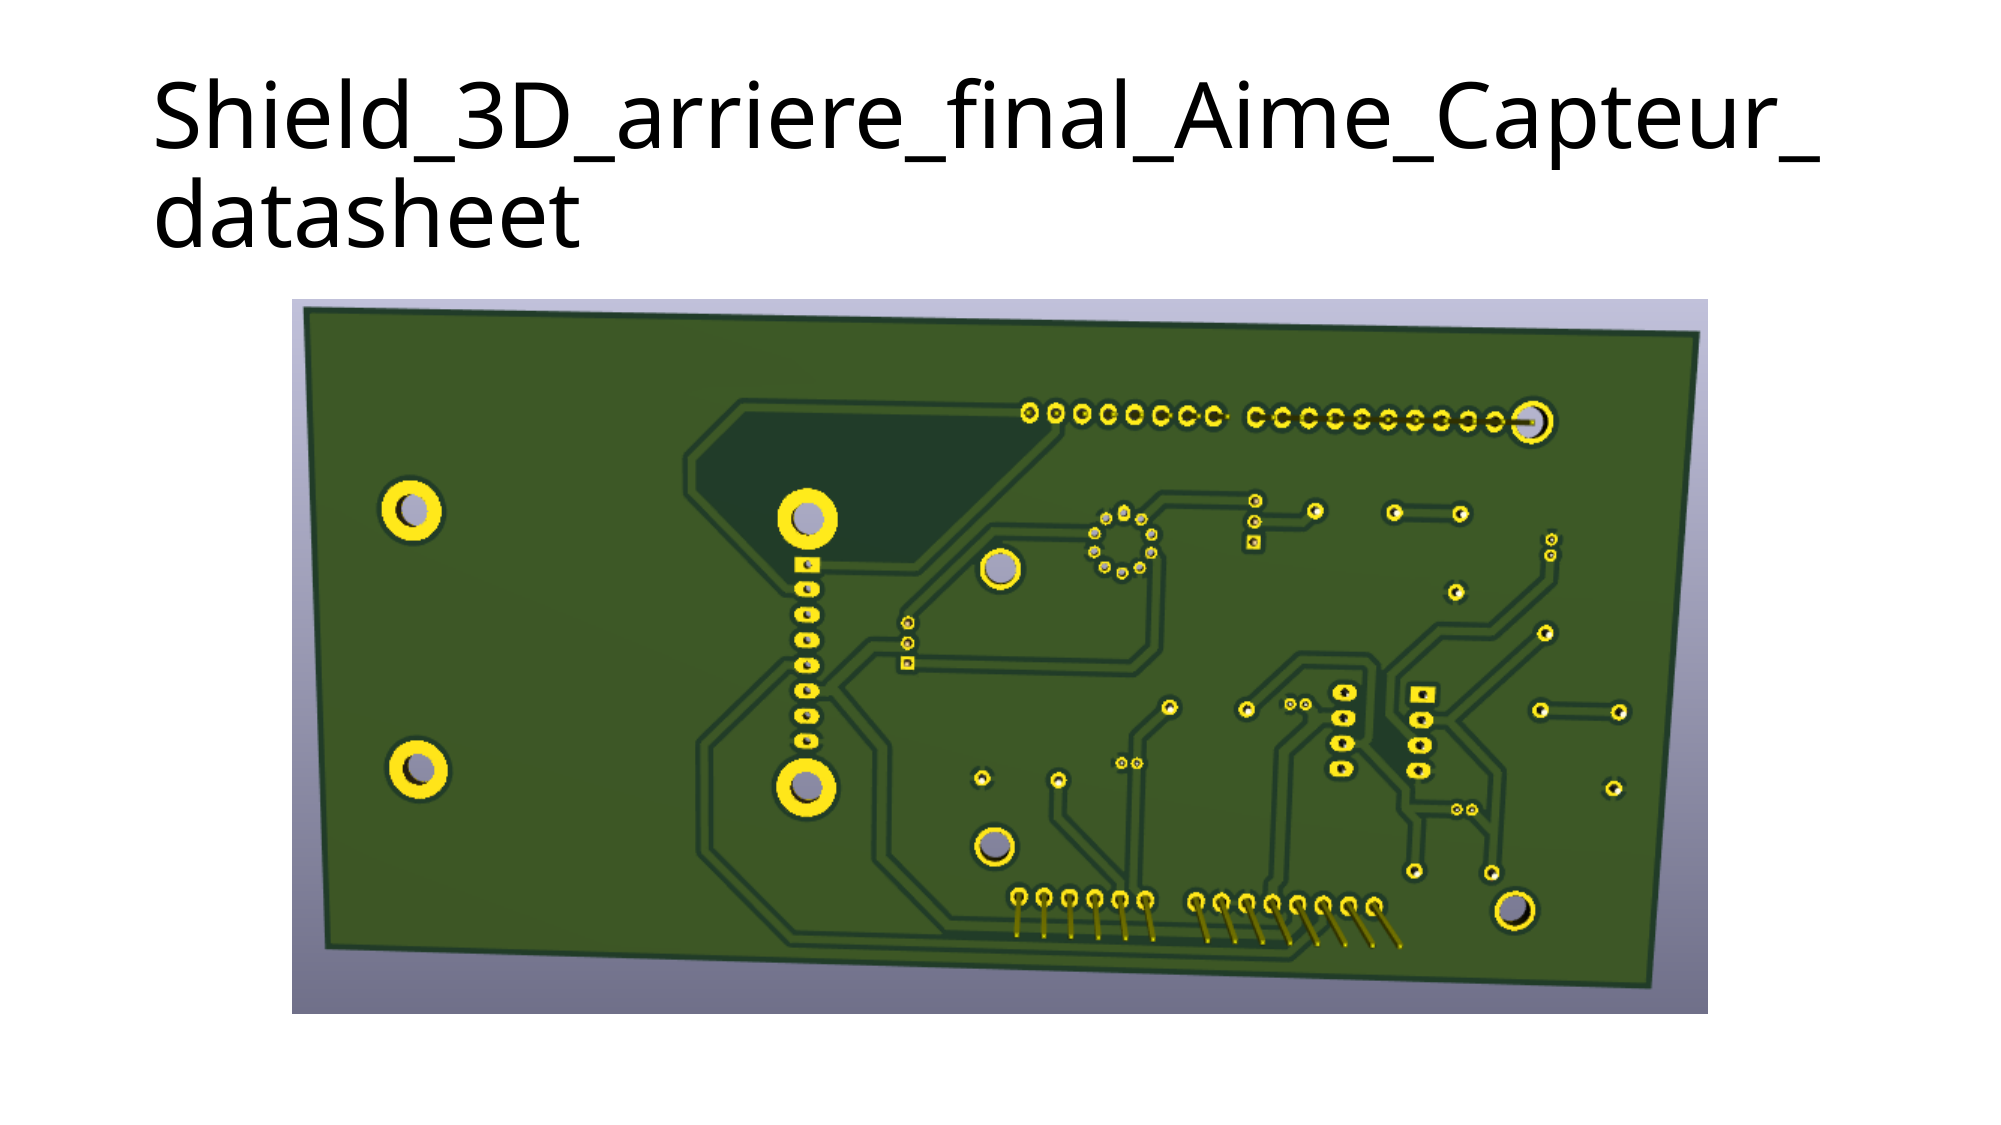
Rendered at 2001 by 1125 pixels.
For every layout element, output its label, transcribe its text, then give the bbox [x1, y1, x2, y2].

picture [292, 299, 1708, 1014]
title Shield_3D_arriere_final_Aime_Capteur_datasheet [137, 59, 1863, 278]
